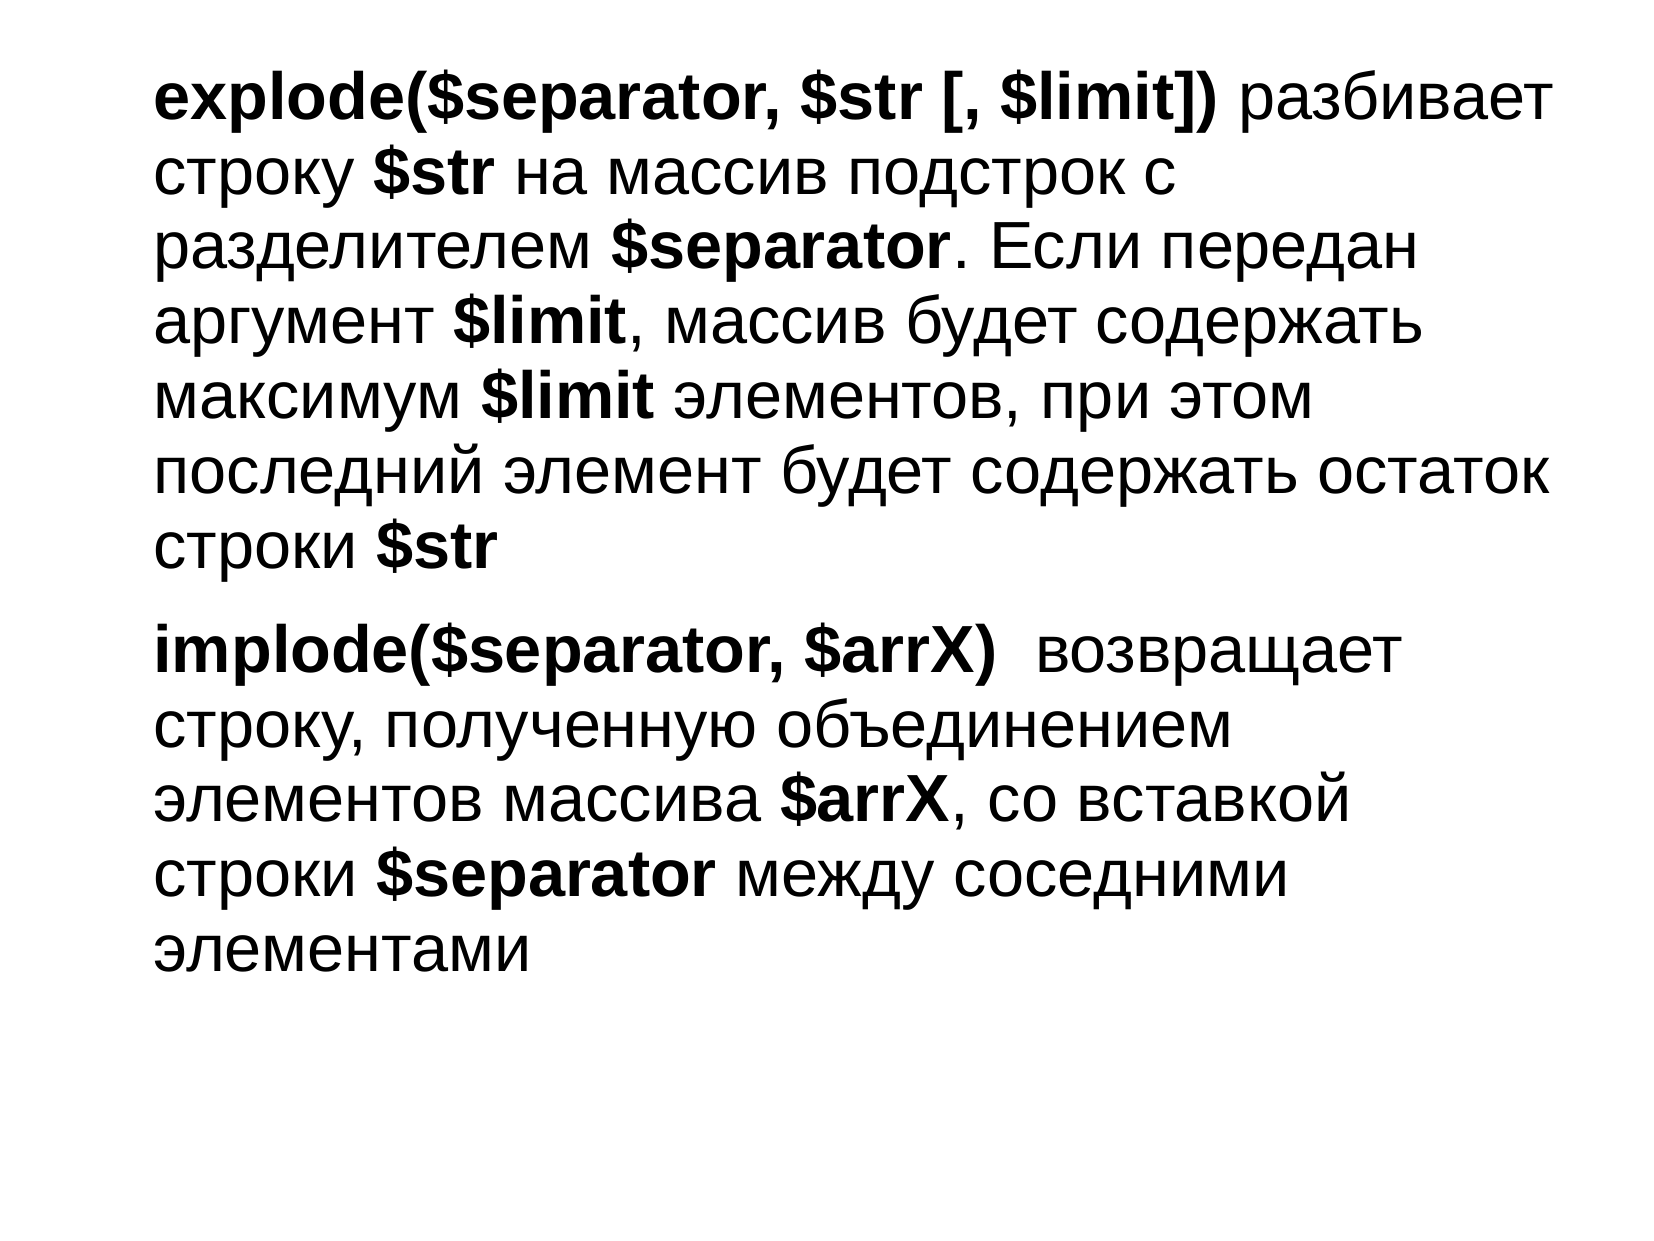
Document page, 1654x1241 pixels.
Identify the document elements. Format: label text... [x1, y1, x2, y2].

list explode($separator, $str [, $limit]) разбивает строку $str на массив подстрок с разделителем $separator. Если передан аргумент $limit, массив будет содержать максимум $limit элементов, при этом последний элемент будет содержать остаток строки $str implode($separator, $arrX) возвращает строку, полученную объединением элементов массива $arrX, со вставкой строки $separator между соседними элементами [82, 59, 1571, 1195]
